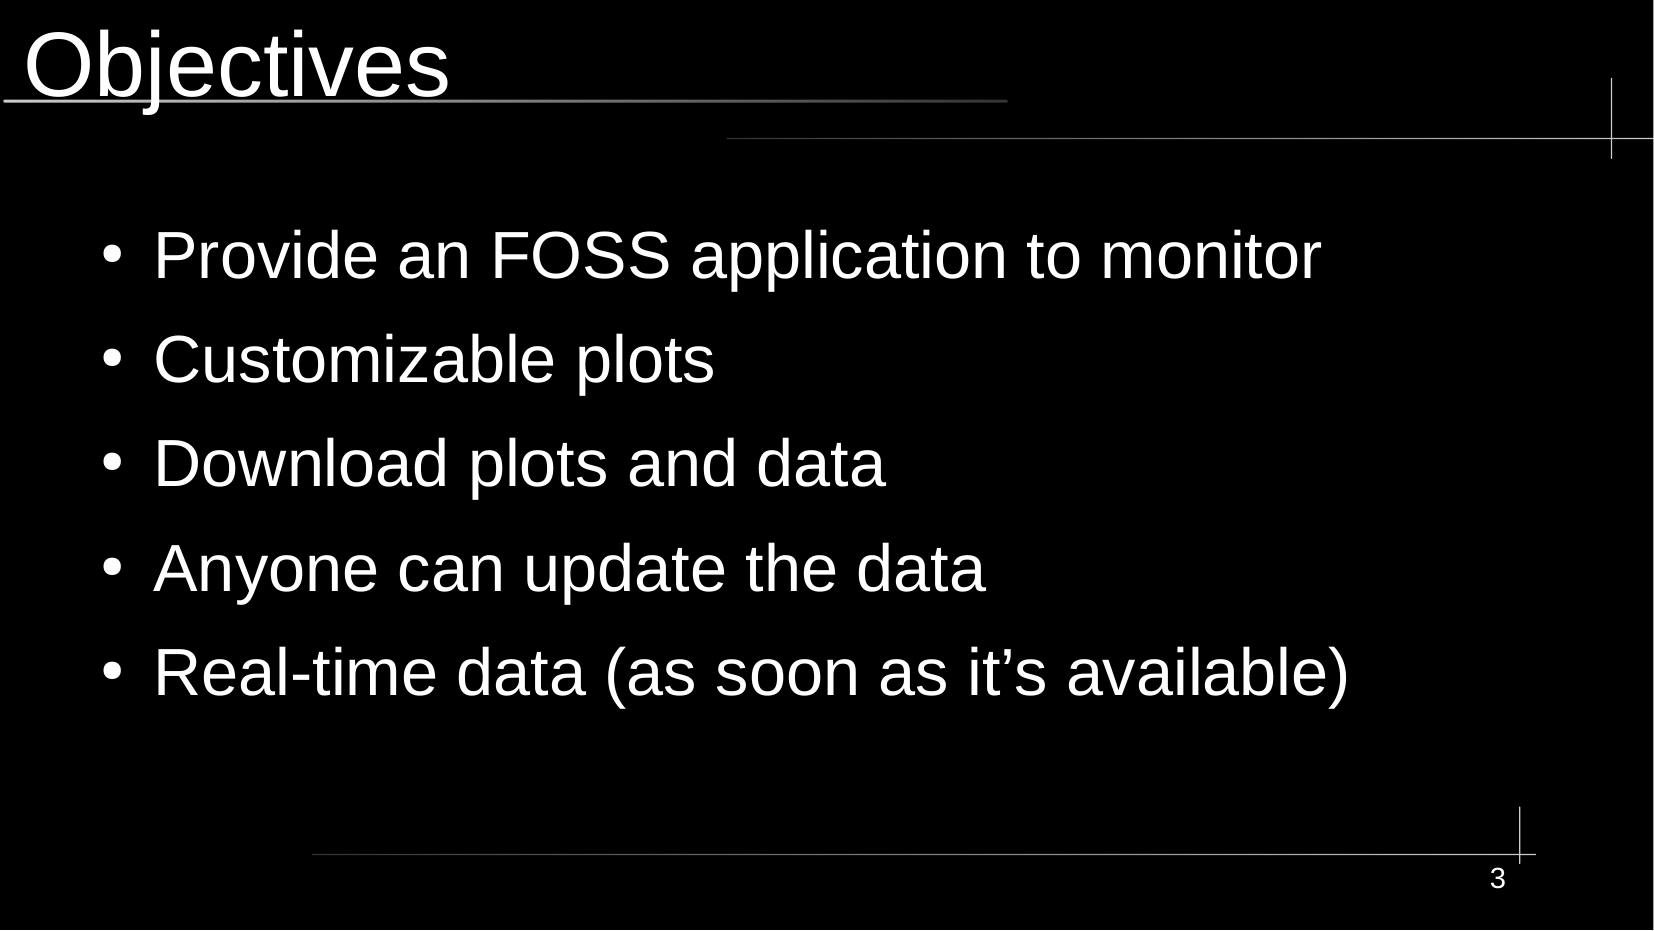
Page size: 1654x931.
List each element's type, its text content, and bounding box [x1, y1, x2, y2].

title Objectives [23, 11, 1589, 119]
list Provide an FOSS application to monitor Customizable plots Download plots and data Anyone can update the data Real-time data (as soon as it’s available) [82, 217, 1571, 758]
